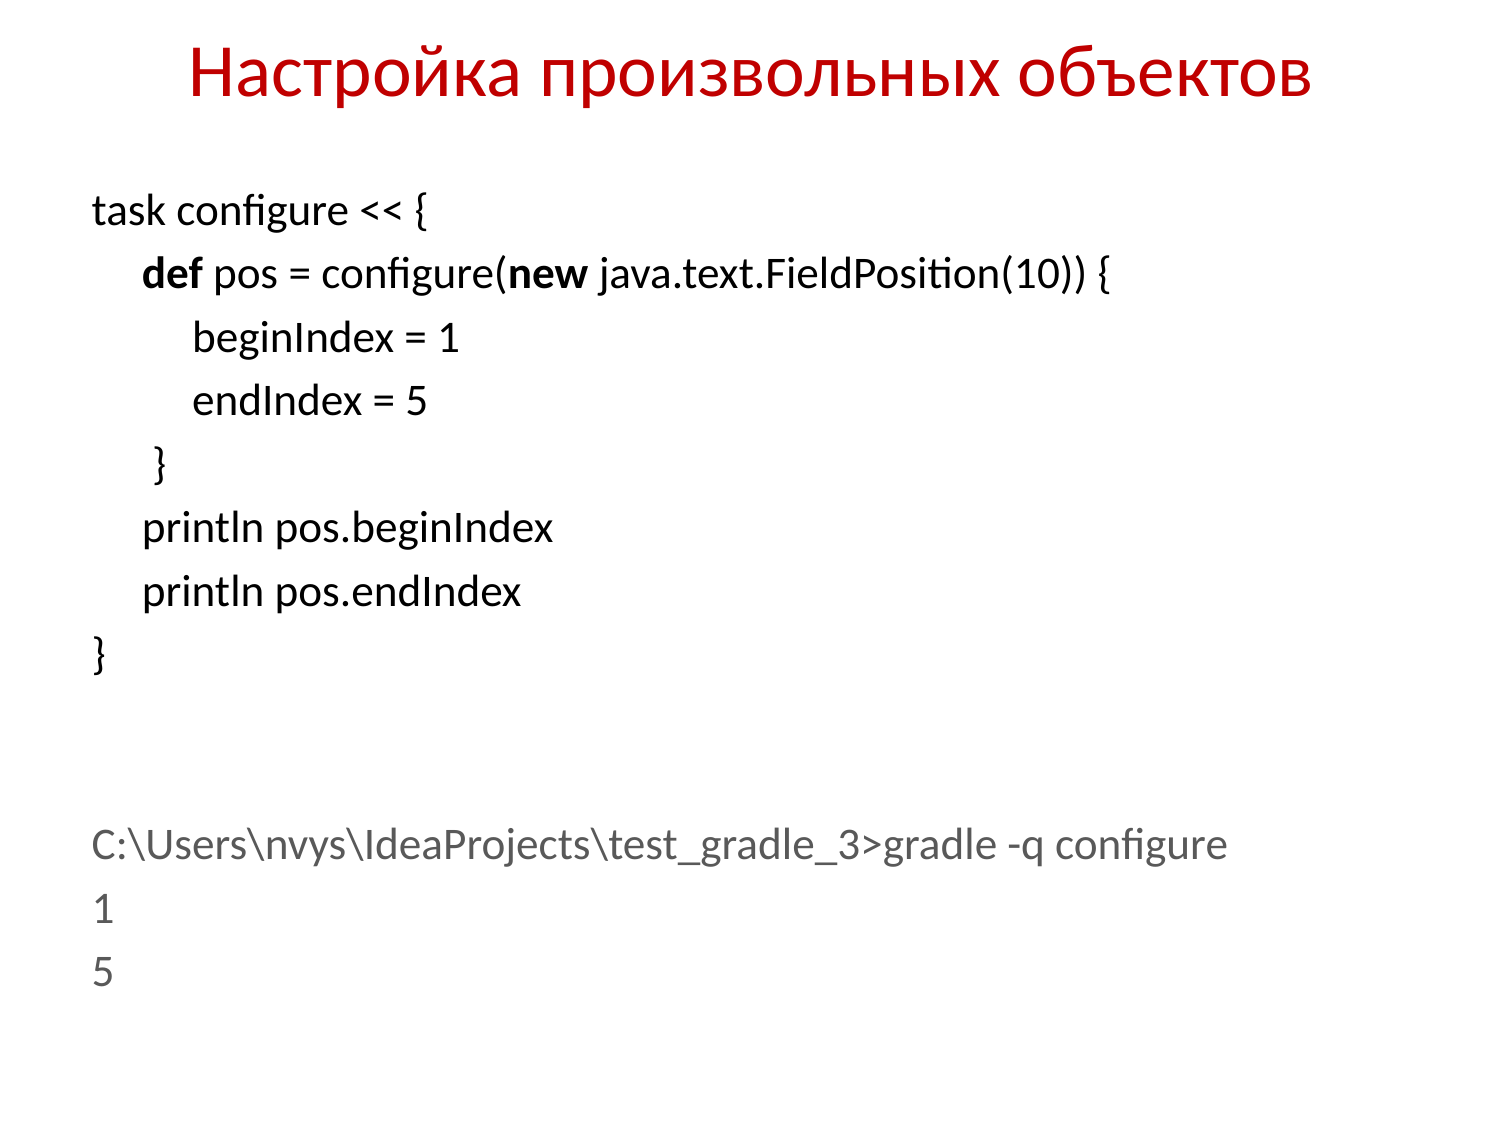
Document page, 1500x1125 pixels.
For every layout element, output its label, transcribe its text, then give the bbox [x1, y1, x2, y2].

title Настройка произвольных объектов [76, 0, 1427, 149]
list task configure << { def pos = configure(new java.text.FieldPosition(10)) { beginIndex = 1 endIndex = 5 } println pos.beginIndex println pos.endIndex } C:\Users\nvys\IdeaProjects\test_gradle_3>gradle -q configure 1 5 [76, 172, 1427, 1071]
